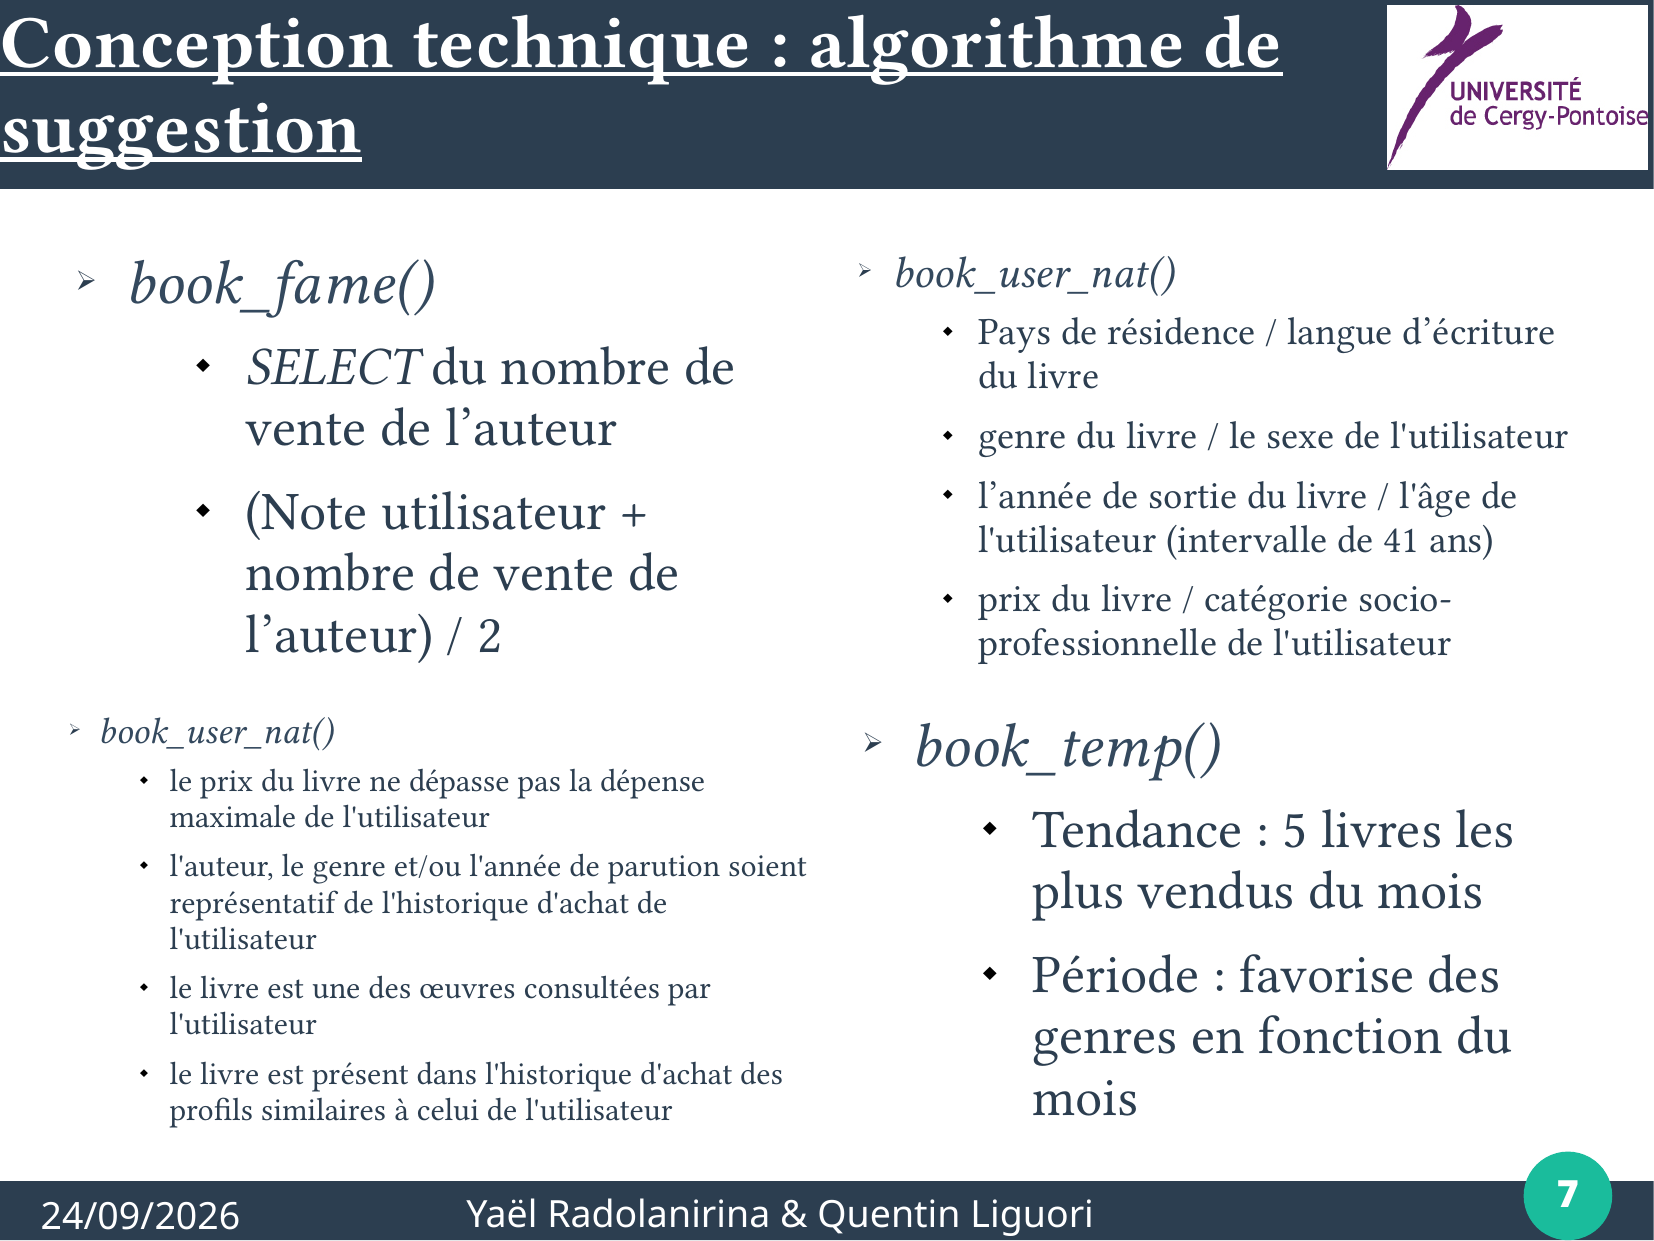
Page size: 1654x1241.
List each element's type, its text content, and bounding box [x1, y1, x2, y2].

list book_user_nat() le prix du livre ne dépasse pas la dépense maximale de l'utilisateur l'auteur, le genre et/ou l'année de parution soient représentatif de l'historique d'achat de l'utilisateur le livre est une des œuvres consultées par l'utilisateur le livre est présent dans l'historique d'achat des profils similaires à celui de l'utilisateur [59, 710, 809, 1134]
list book_user_nat() Pays de résidence / langue d’écriture du livre genre du livre / le sexe de l'utilisateur l’année de sortie du livre / l'âge de l'utilisateur (intervalle de 41 ans) prix du livre / catégorie socio-professionnelle de l'utilisateur [845, 248, 1596, 671]
list book_fame() SELECT du nombre de vente de l’auteur (Note utilisateur + nombre de vente de l’auteur) / 2 [59, 248, 809, 671]
title Conception technique : algorithme de suggestion [0, 0, 1382, 189]
picture [1387, 5, 1648, 170]
list book_temp() Tendance : 5 livres les plus vendus du mois Période : favorise des genres en fonction du mois [845, 710, 1596, 1134]
